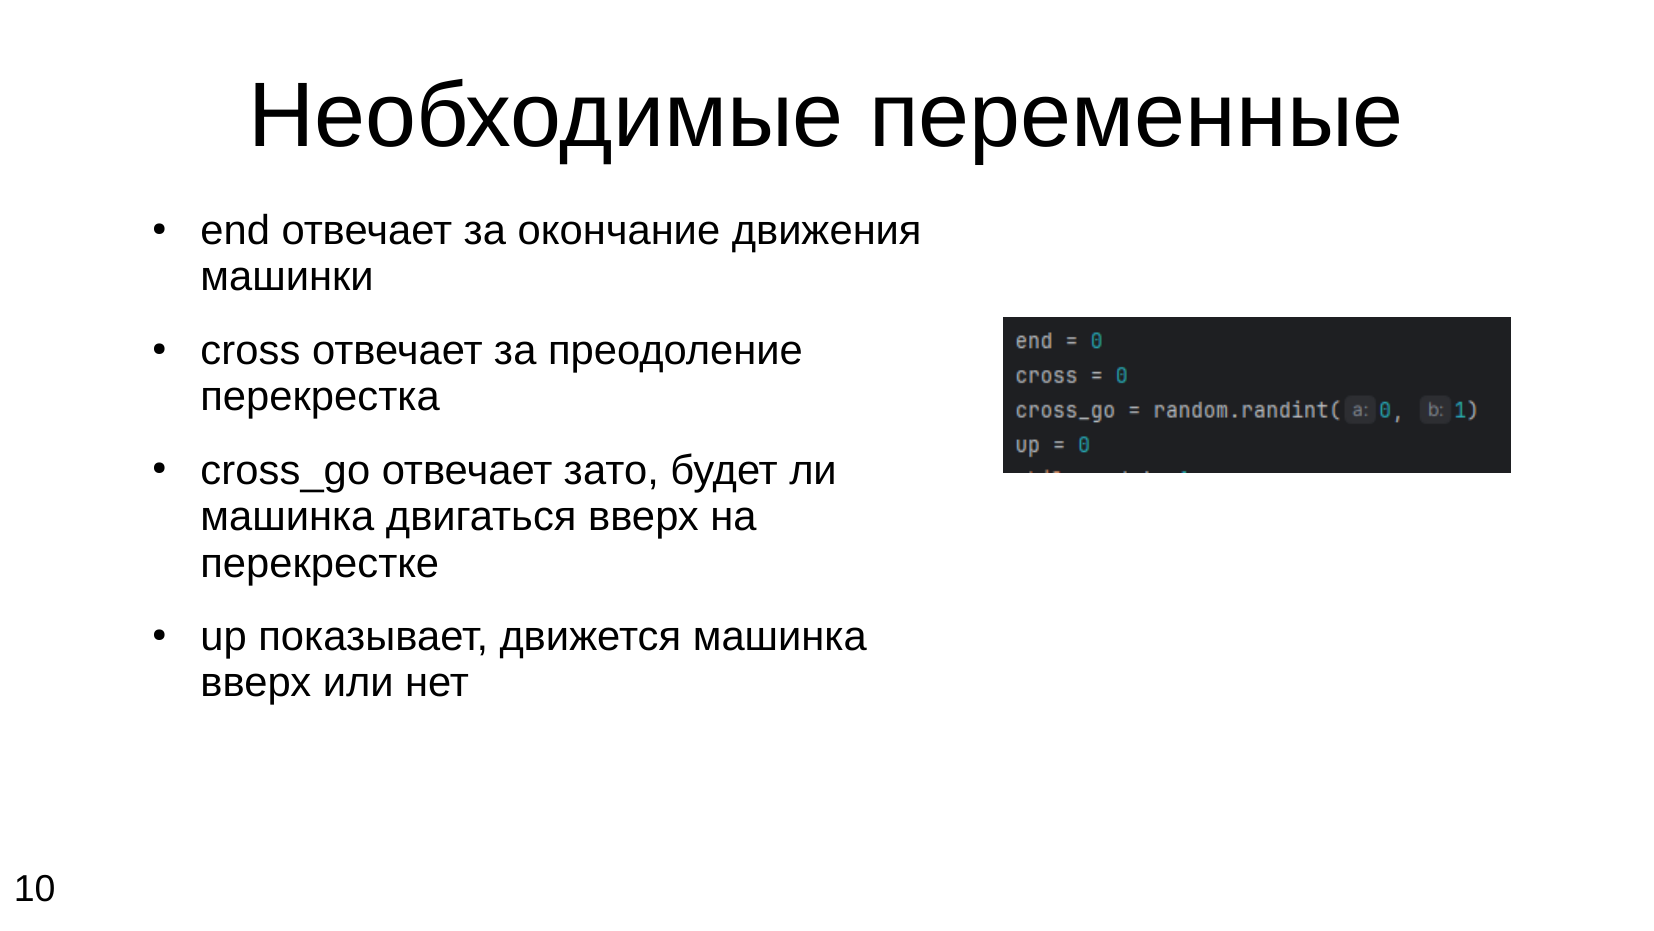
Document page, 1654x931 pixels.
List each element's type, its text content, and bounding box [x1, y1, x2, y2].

list end отвечает за окончание движения машинки cross отвечает за преодоление перекрестка cross_go отвечает зато, будет ли машинка двигаться вверх на перекрестке up показывает, движется машинка вверх или нет [135, 206, 945, 709]
picture [1003, 317, 1511, 473]
text_box <номер> [0, 860, 562, 931]
title Необходимые переменные [82, 37, 1571, 193]
